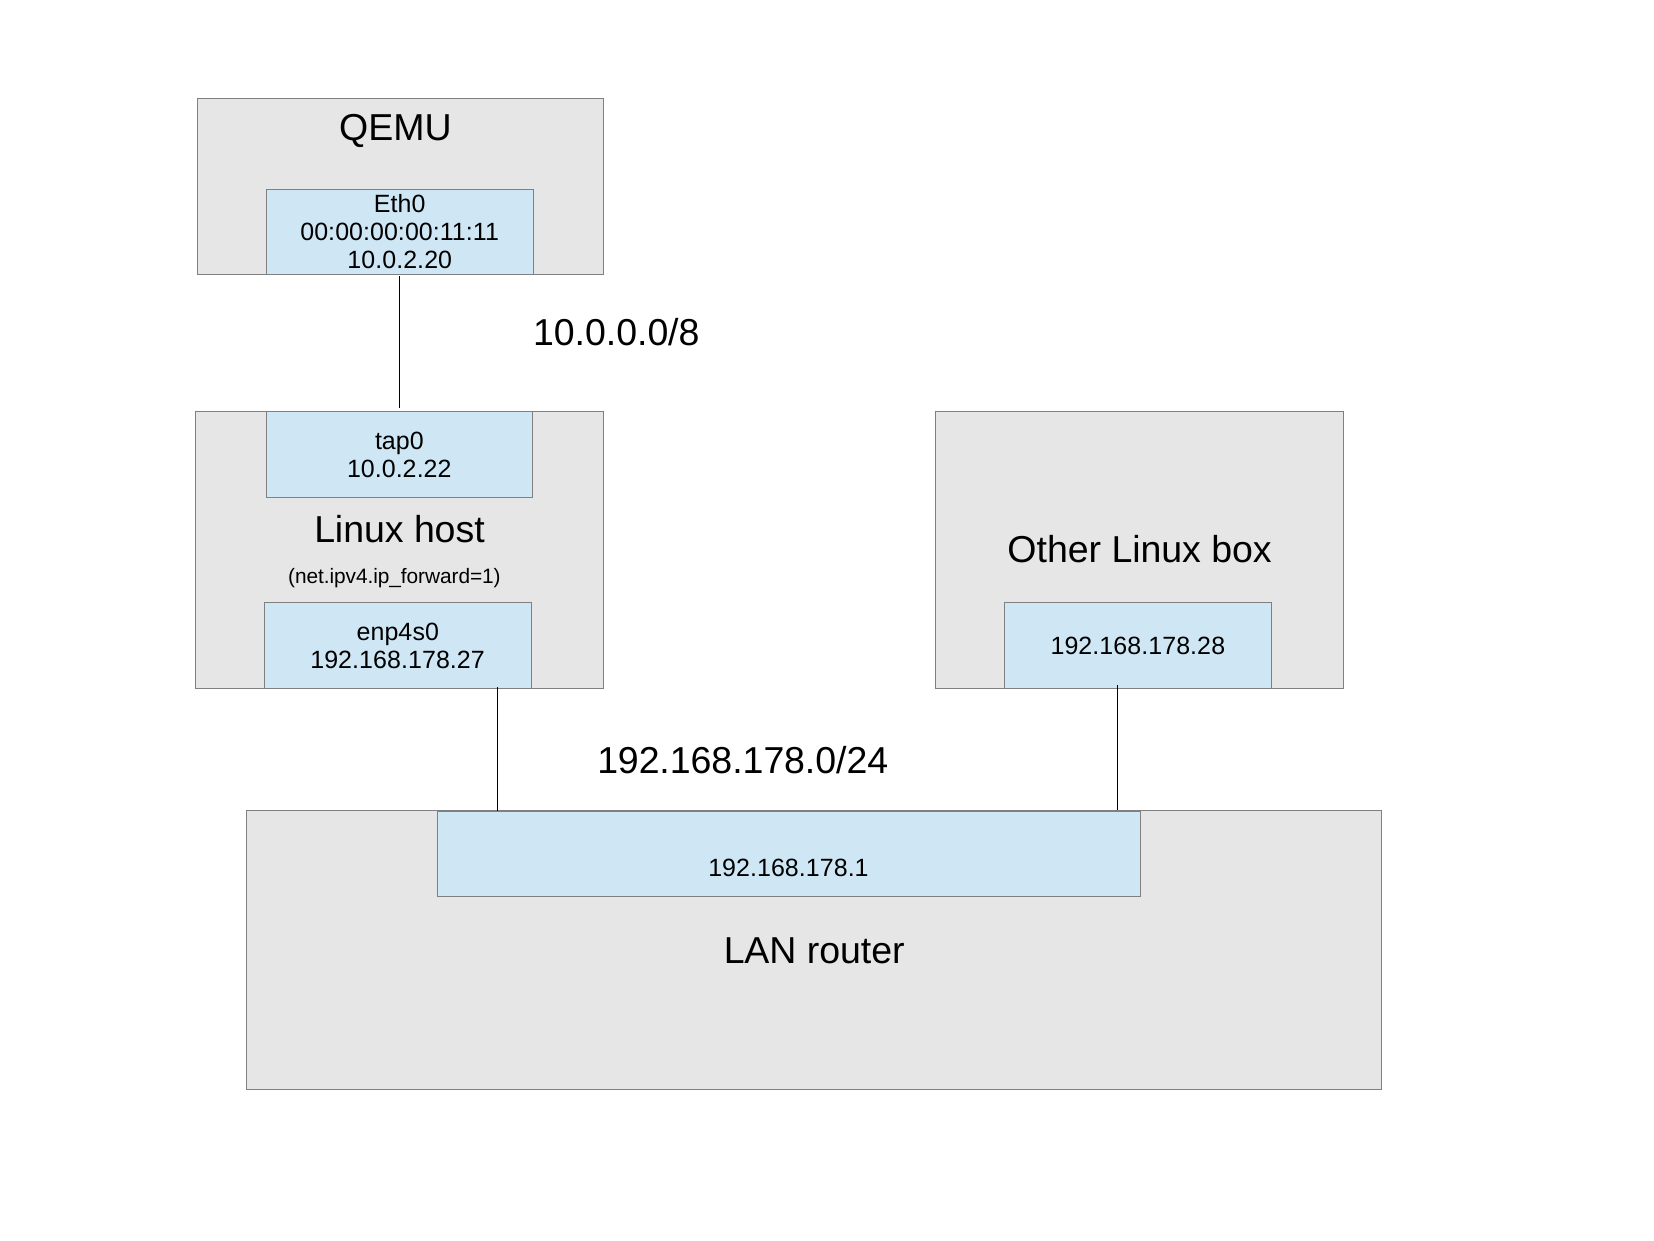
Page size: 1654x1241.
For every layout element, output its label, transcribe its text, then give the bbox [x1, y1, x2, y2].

text_box tap0 10.0.2.22 [266, 411, 533, 498]
text_box Eth0 00:00:00:00:11:11 10.0.2.20 [266, 189, 534, 275]
text_box QEMU [197, 98, 604, 275]
text_box LAN router [246, 810, 1382, 1090]
text_box Linux host (net.ipv4.ip_forward=1) [195, 411, 604, 689]
text_box 192.168.178.28 [1004, 602, 1272, 689]
text_box Other Linux box [935, 411, 1344, 689]
text_box 192.168.178.1 [437, 811, 1141, 897]
text_box enp4s0 192.168.178.27 [264, 602, 532, 689]
text_box 192.168.178.0/24 [582, 731, 1053, 789]
text_box 10.0.0.0/8 [518, 304, 989, 362]
